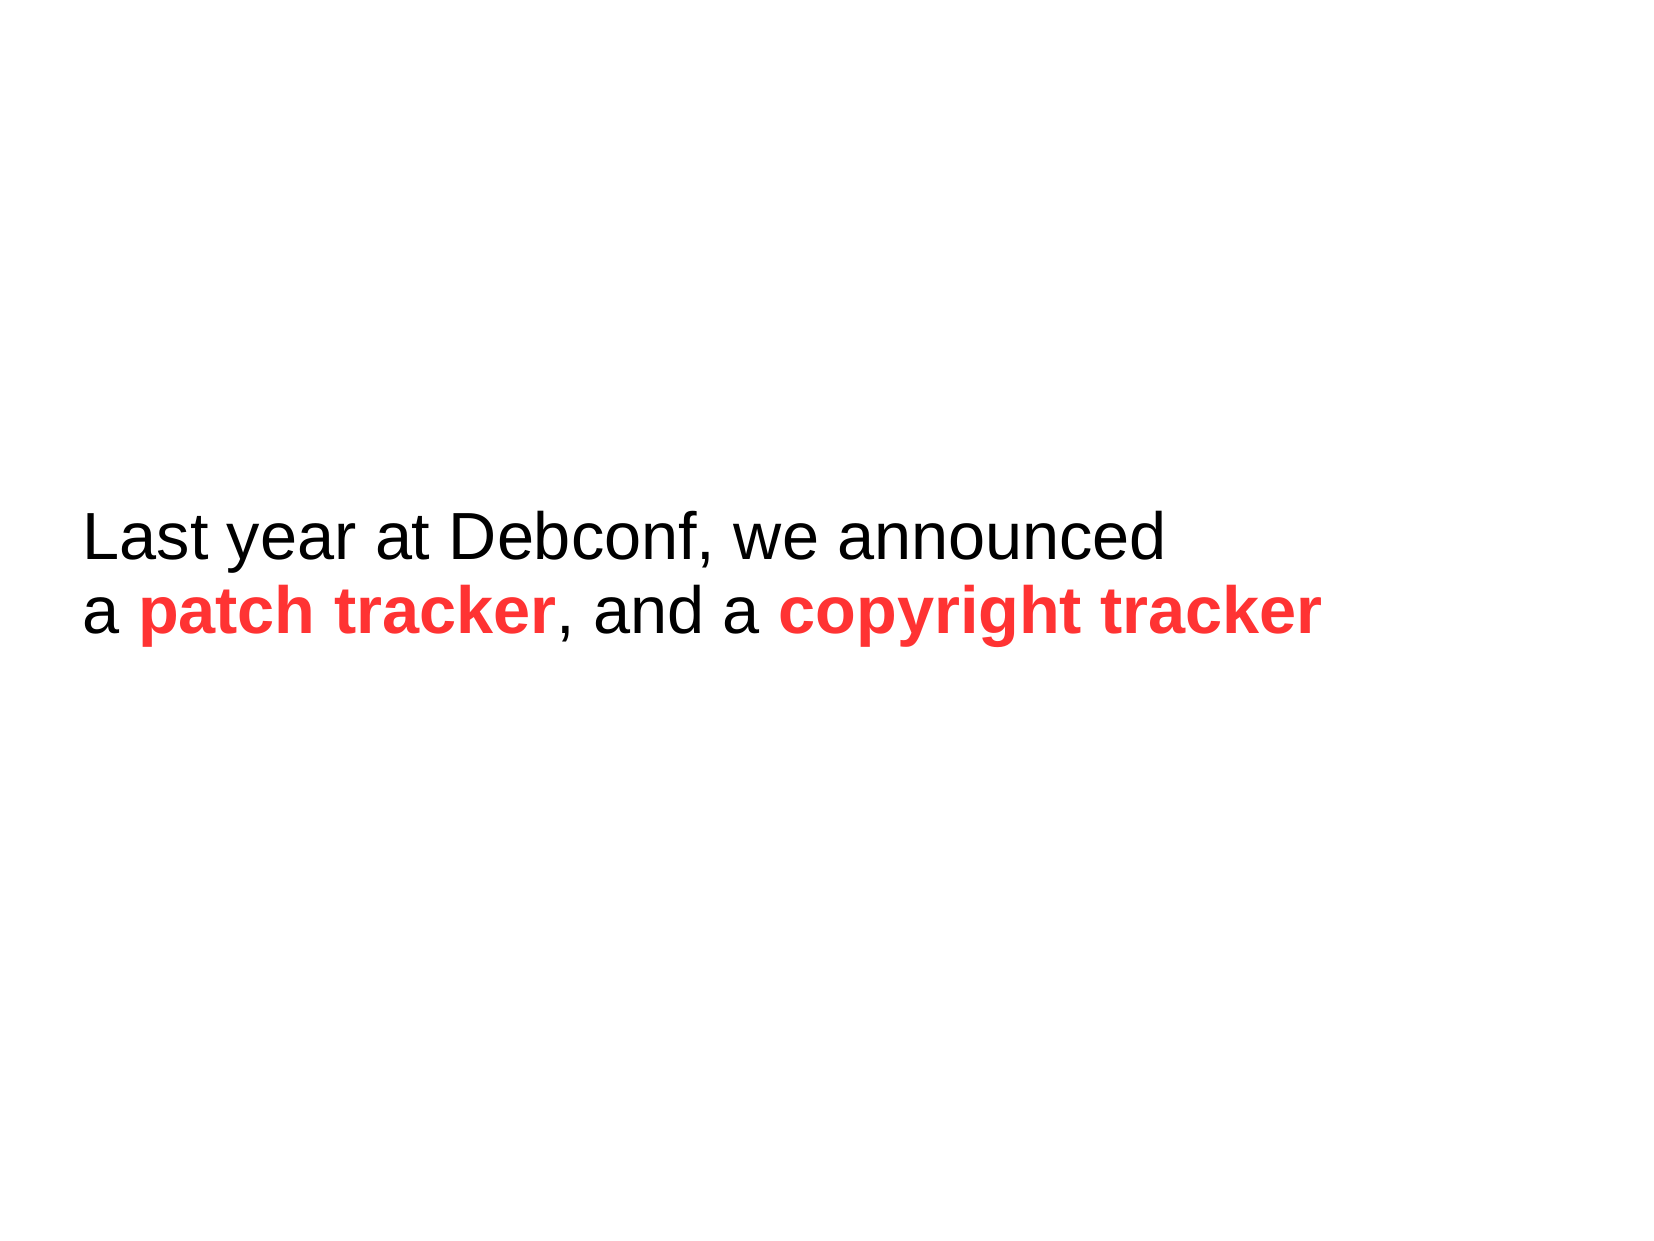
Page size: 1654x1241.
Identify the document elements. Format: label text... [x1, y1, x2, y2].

list Last year at Debconf, we announced a patch tracker, and a copyright tracker [82, 290, 1571, 1010]
